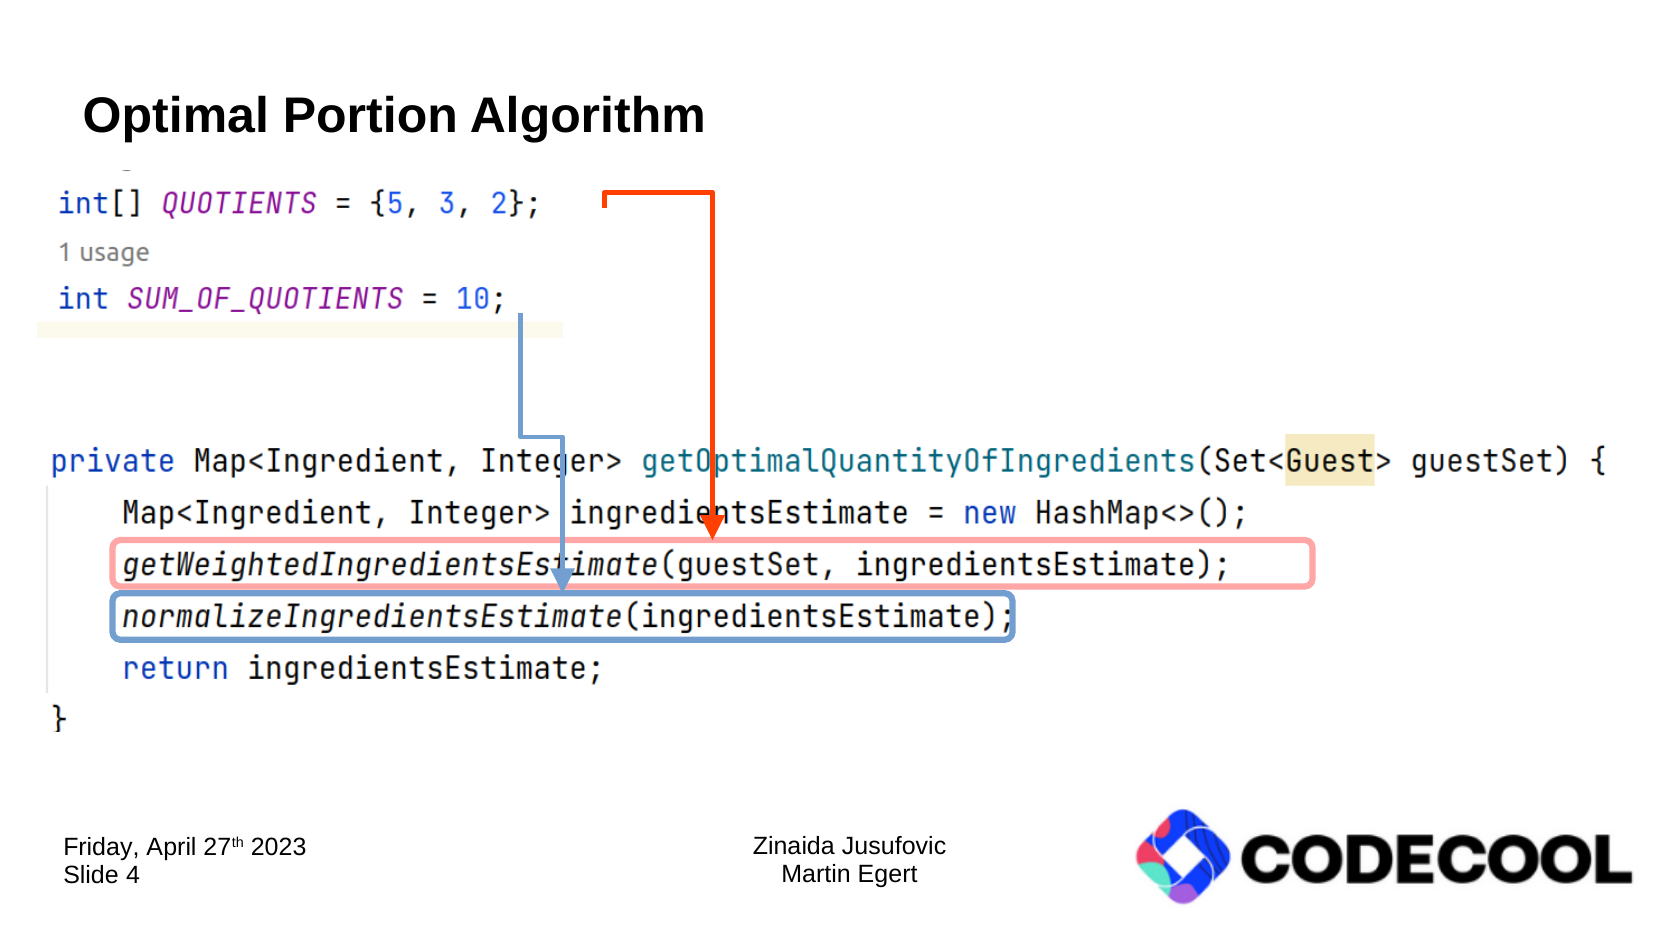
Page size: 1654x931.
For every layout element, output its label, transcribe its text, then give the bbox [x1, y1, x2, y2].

picture [116, 544, 560, 583]
picture [1134, 783, 1654, 931]
text_box Zinaida Jusufovic Martin Egert [497, 817, 1203, 902]
picture [565, 544, 1309, 583]
title Optimal Portion Algorithm [82, 37, 751, 193]
picture [116, 597, 1009, 636]
text_box Friday, April 27th 2023 Slide <number> [63, 833, 497, 890]
picture [37, 427, 1613, 732]
picture [523, 427, 710, 536]
picture [37, 170, 563, 338]
picture [701, 451, 707, 469]
